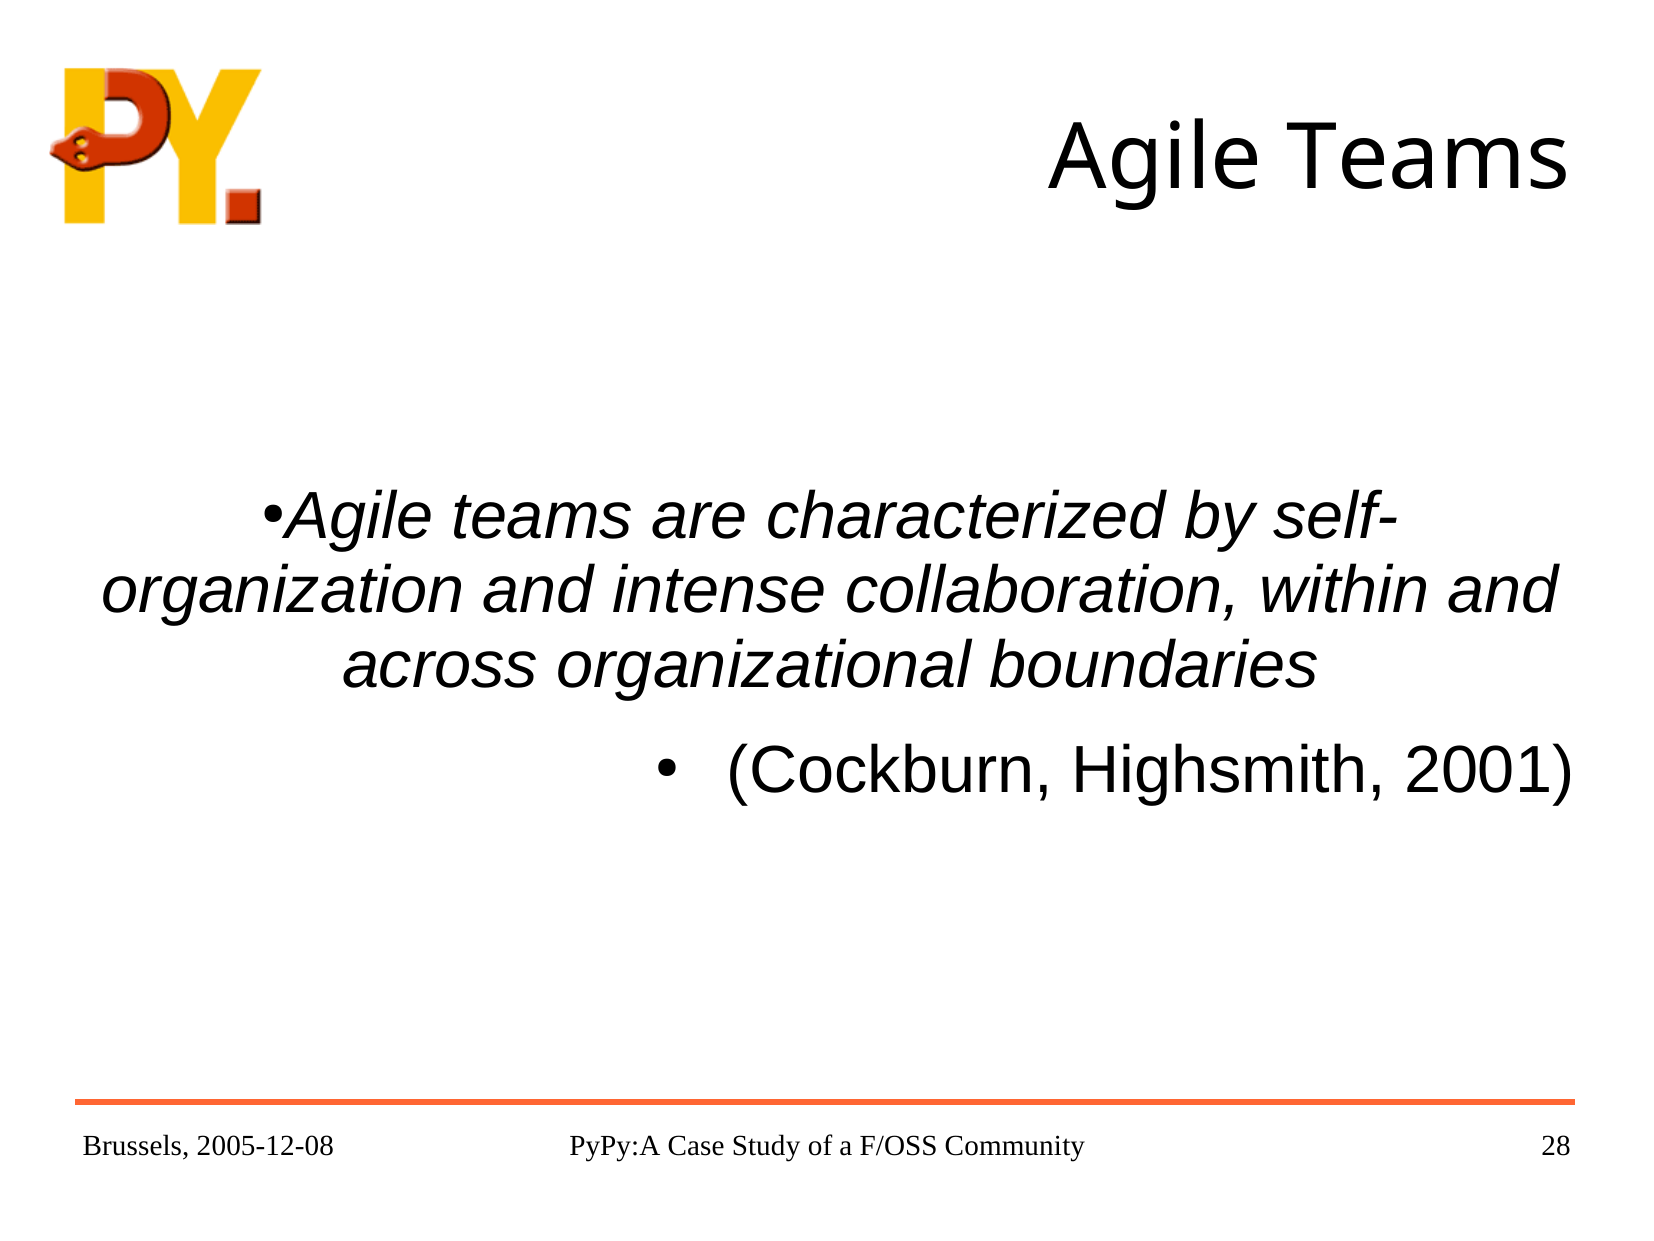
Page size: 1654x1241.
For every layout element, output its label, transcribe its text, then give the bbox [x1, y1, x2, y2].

list Agile teams are characterized by self-organization and intense collaboration, within and across organizational boundaries (Cockburn, Highsmith, 2001) [86, 477, 1576, 863]
picture [49, 67, 263, 225]
title Agile Teams [337, 49, 1571, 257]
